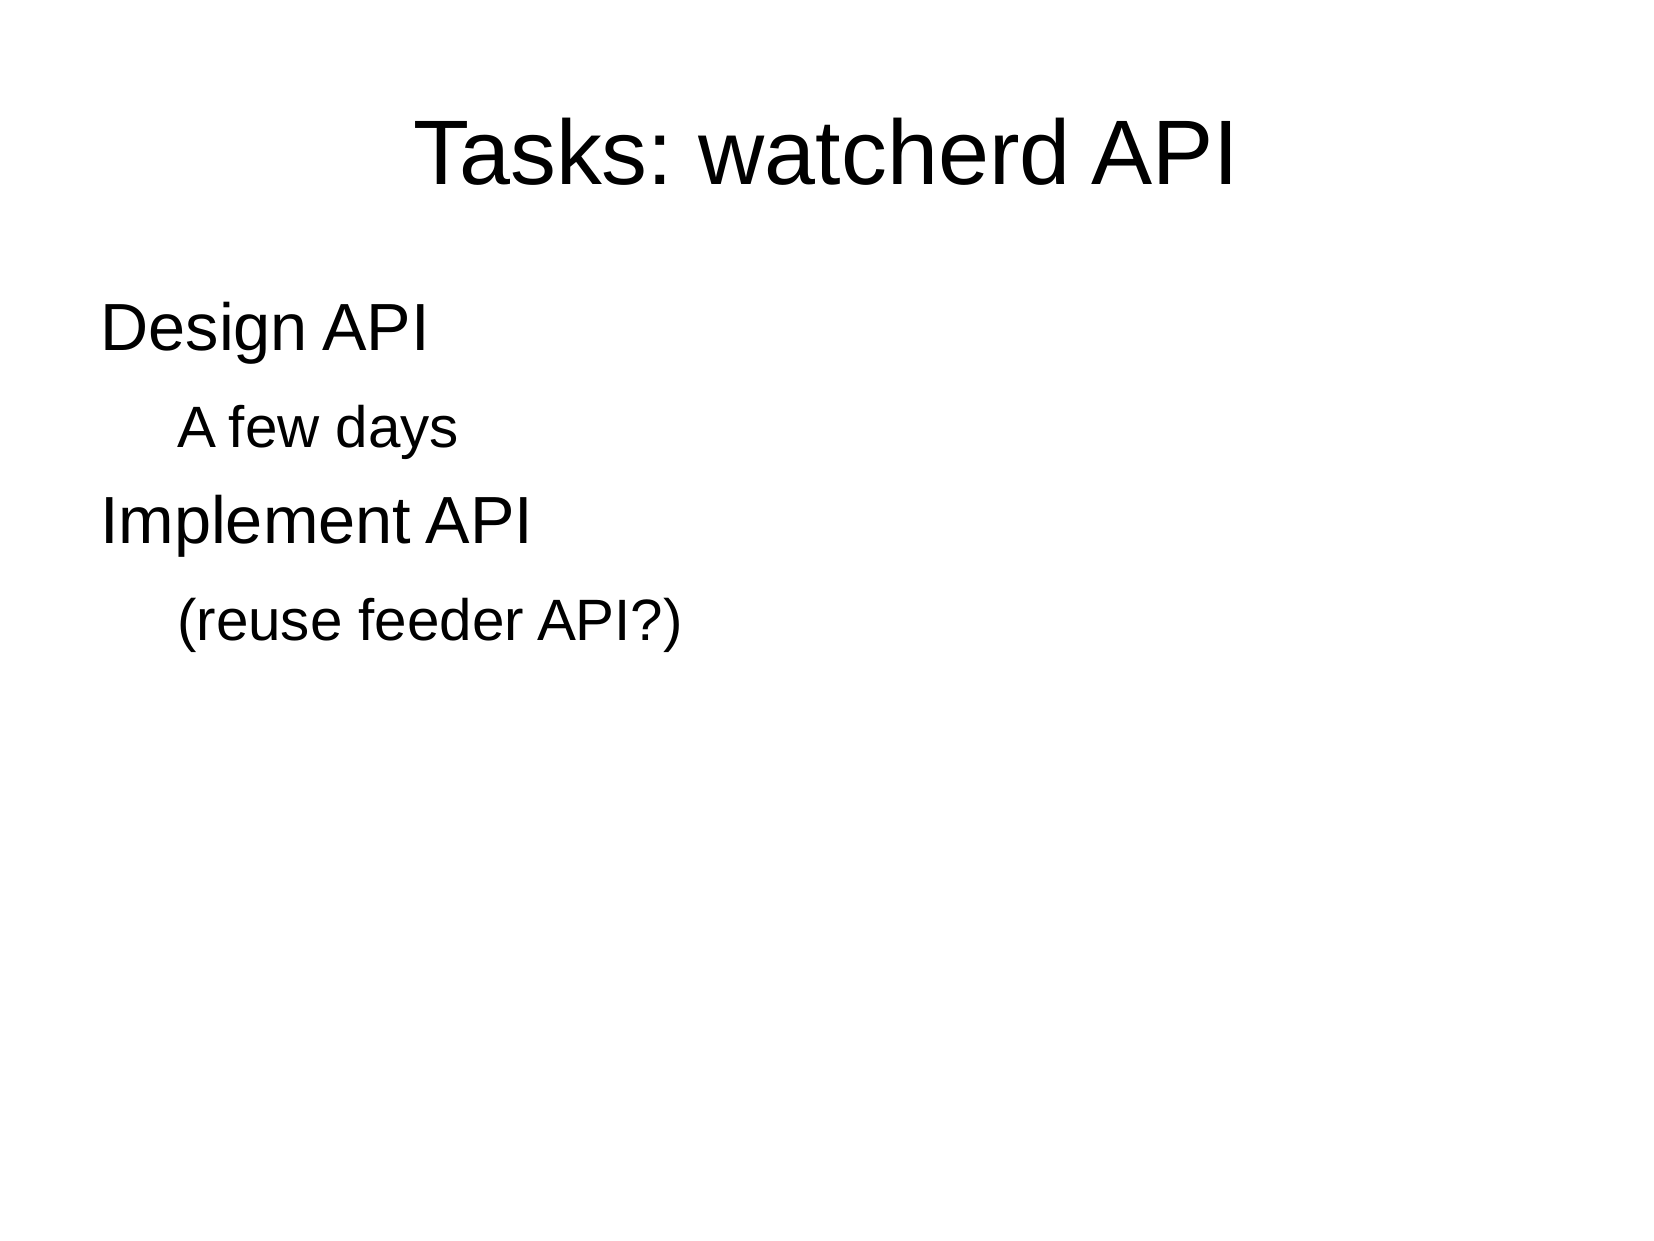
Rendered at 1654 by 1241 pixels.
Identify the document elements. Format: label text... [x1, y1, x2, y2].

title Tasks: watcherd API [82, 56, 1571, 250]
list Design API A few days Implement API (reuse feeder API?) [82, 290, 1571, 1094]
